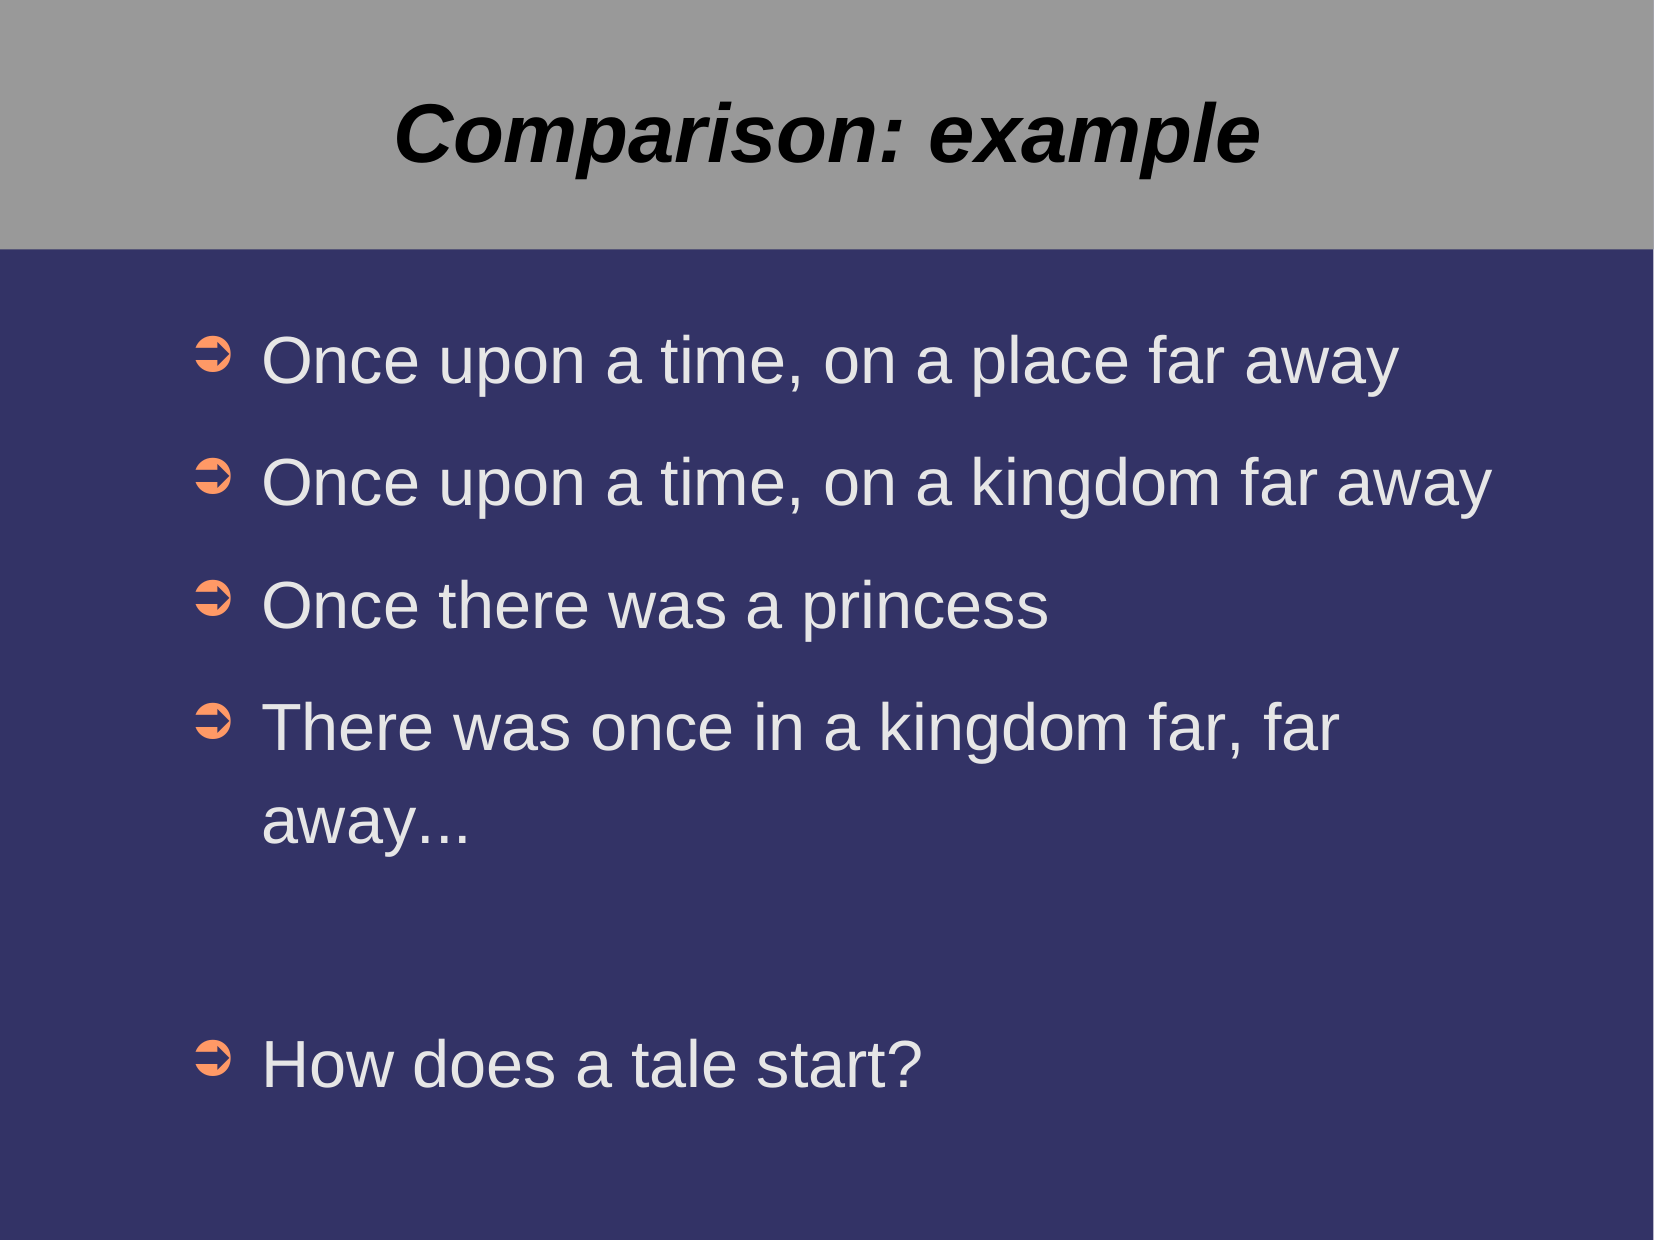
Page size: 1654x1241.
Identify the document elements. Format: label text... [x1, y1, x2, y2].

title Comparison: example [121, 19, 1534, 227]
list Once upon a time, on a place far away Once upon a time, on a kingdom far away Once there was a princess There was once in a kingdom far, far away... How does a tale start? [178, 305, 1570, 1178]
